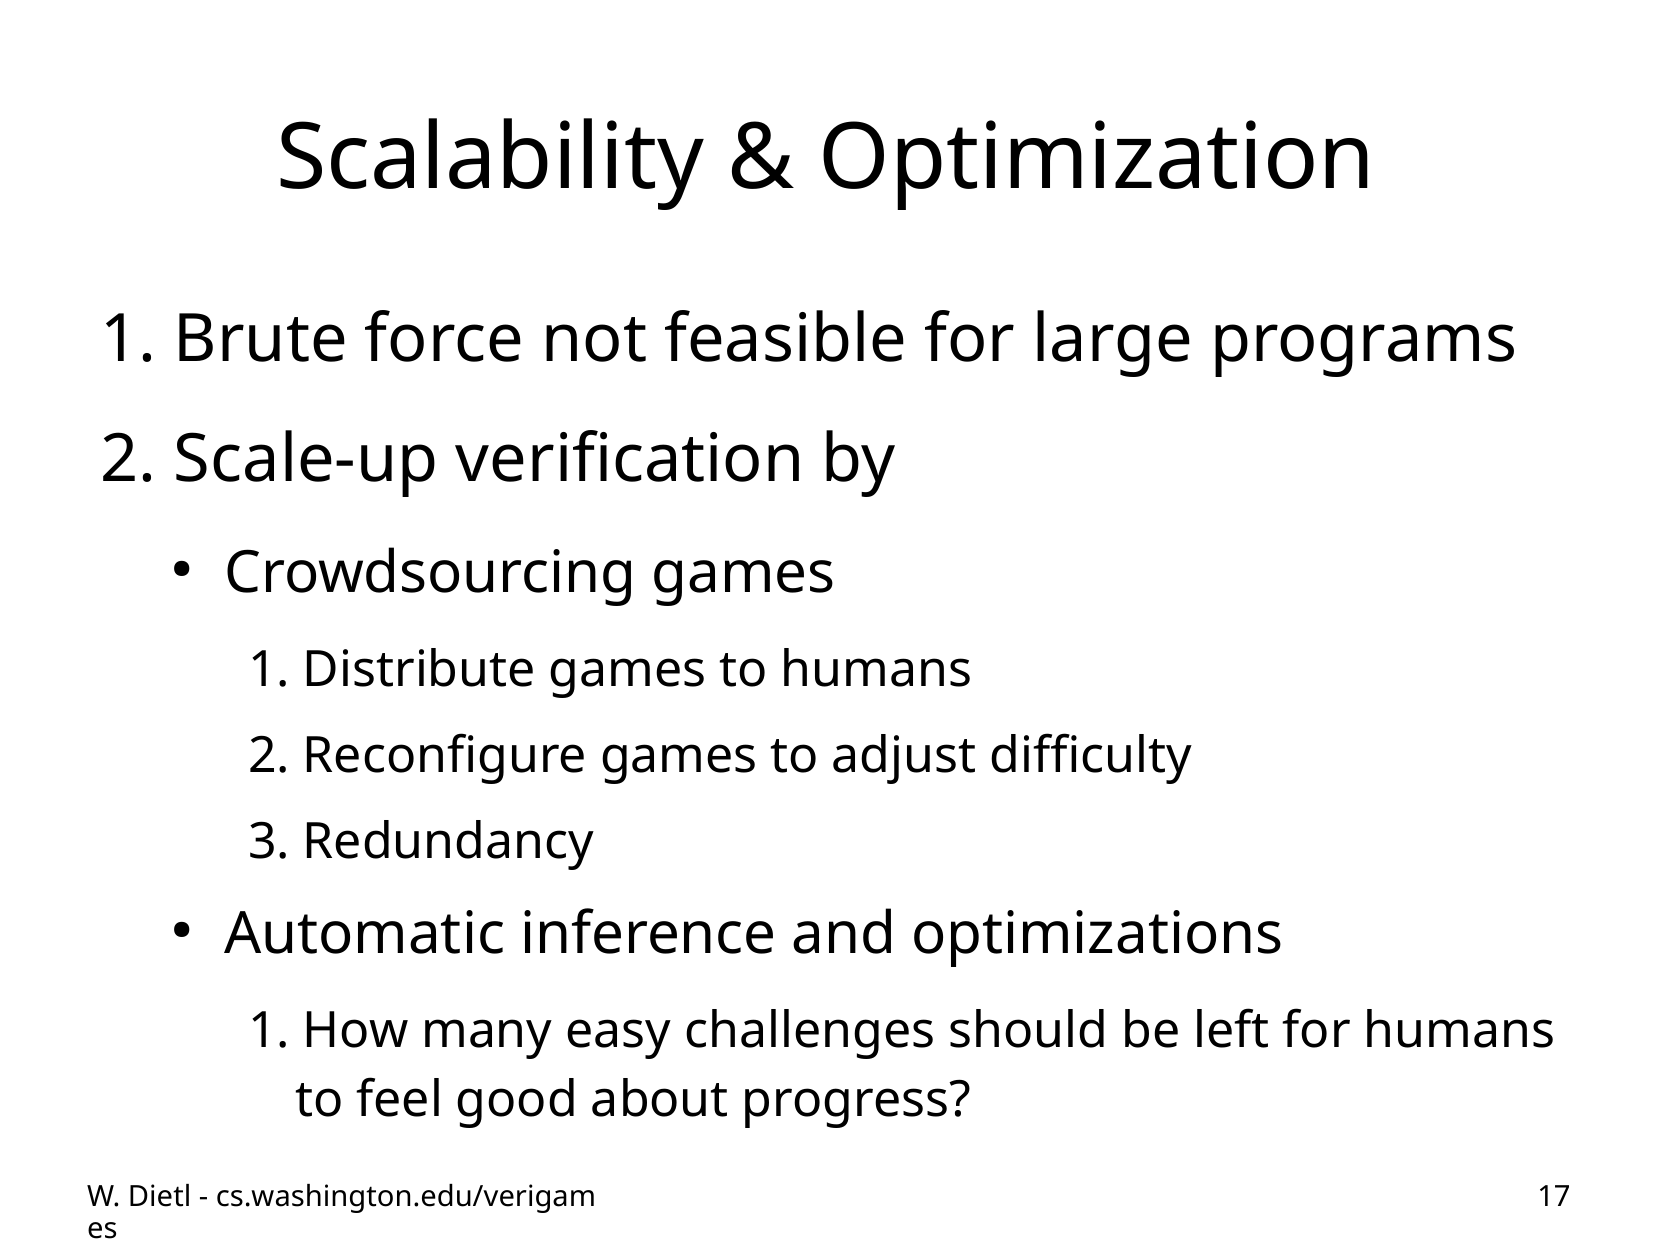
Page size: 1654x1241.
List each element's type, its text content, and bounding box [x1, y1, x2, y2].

list Brute force not feasible for large programs Scale-up verification by Crowdsourcing games Distribute games to humans Reconfigure games to adjust difficulty Redundancy Automatic inference and optimizations How many easy challenges should be left for humans to feel good about progress? [82, 290, 1571, 1109]
title Scalability & Optimization [82, 49, 1571, 257]
